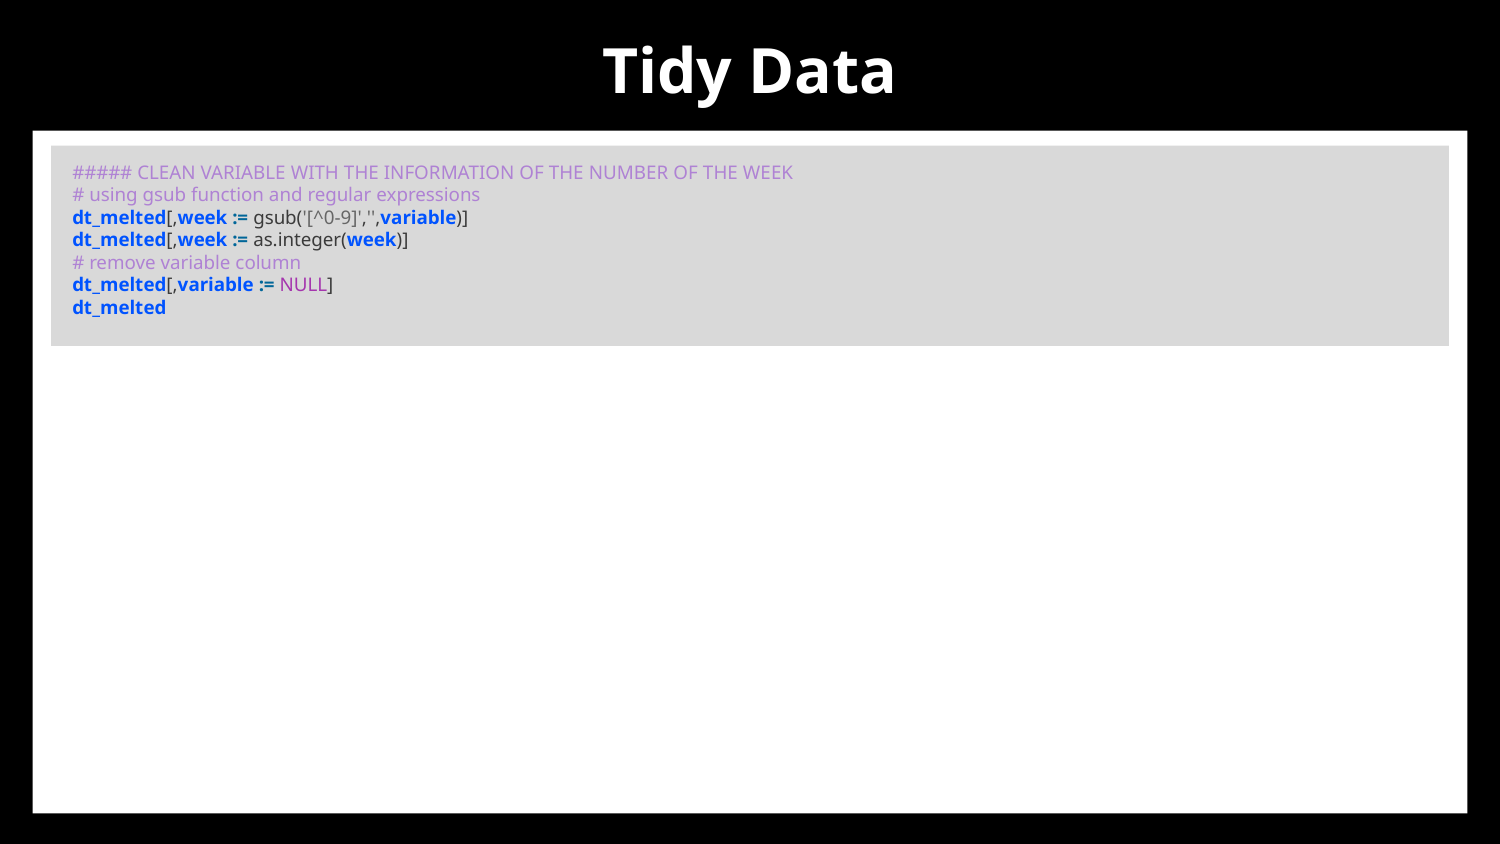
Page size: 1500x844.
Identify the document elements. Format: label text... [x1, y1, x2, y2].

text_box ##### CLEAN VARIABLE WITH THE INFORMATION OF THE NUMBER OF THE WEEK # using gsub function and regular expressions dt_melted[,week := gsub('[^0-9]','',variable)] dt_melted[,week := as.integer(week)] # remove variable column dt_melted[,variable := NULL] dt_melted [51, 145, 1449, 346]
text_box Tidy Data [32, 21, 1468, 116]
